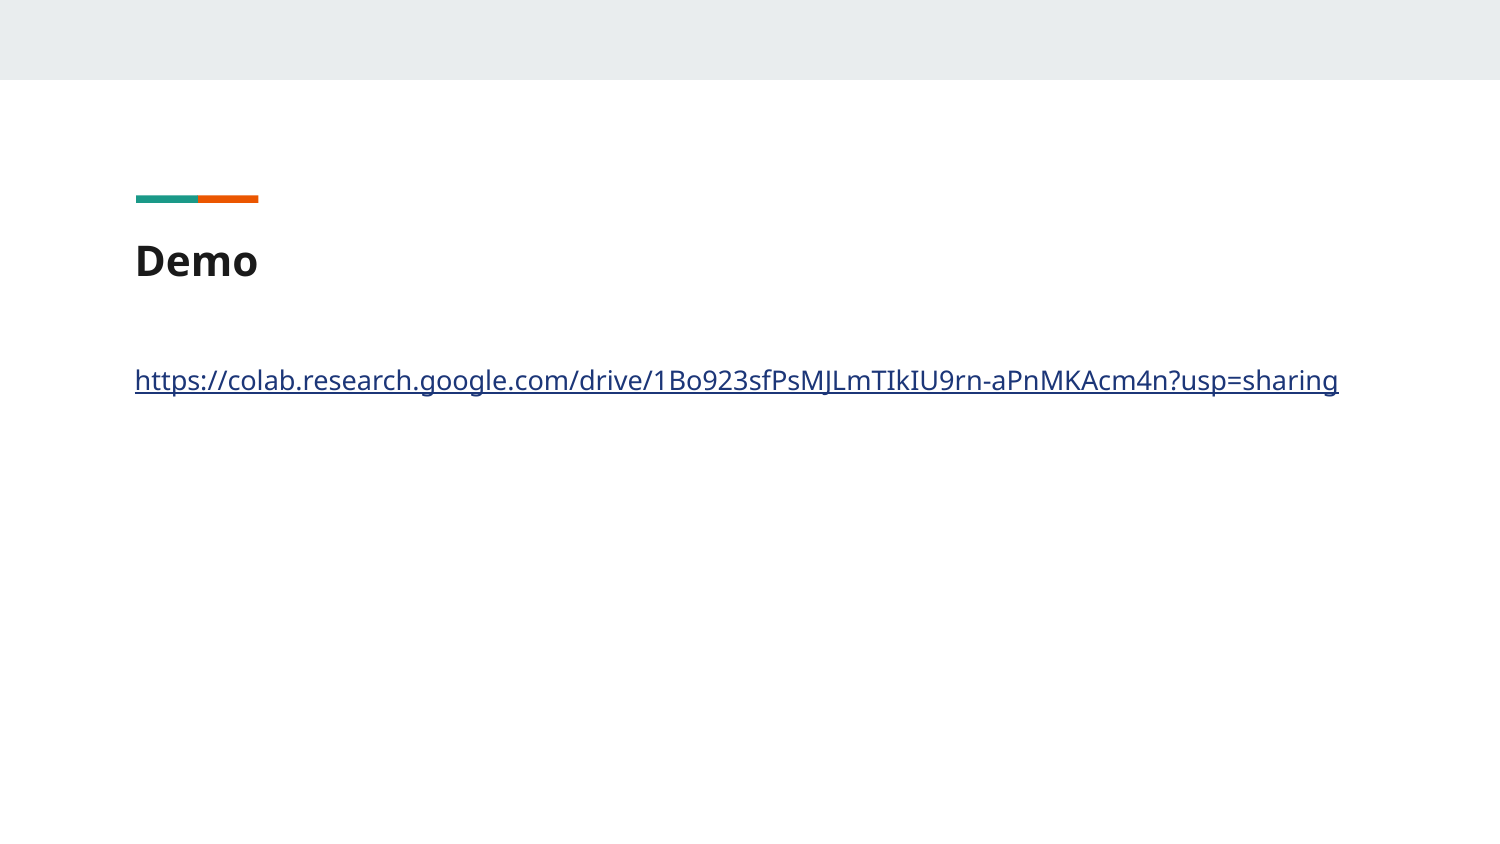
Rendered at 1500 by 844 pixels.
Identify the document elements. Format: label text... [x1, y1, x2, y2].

list https://colab.research.google.com/drive/1Bo923sfPsMJLmTIkIU9rn-aPnMKAcm4n?usp=sharing [119, 341, 1381, 712]
title Demo [119, 216, 1381, 305]
